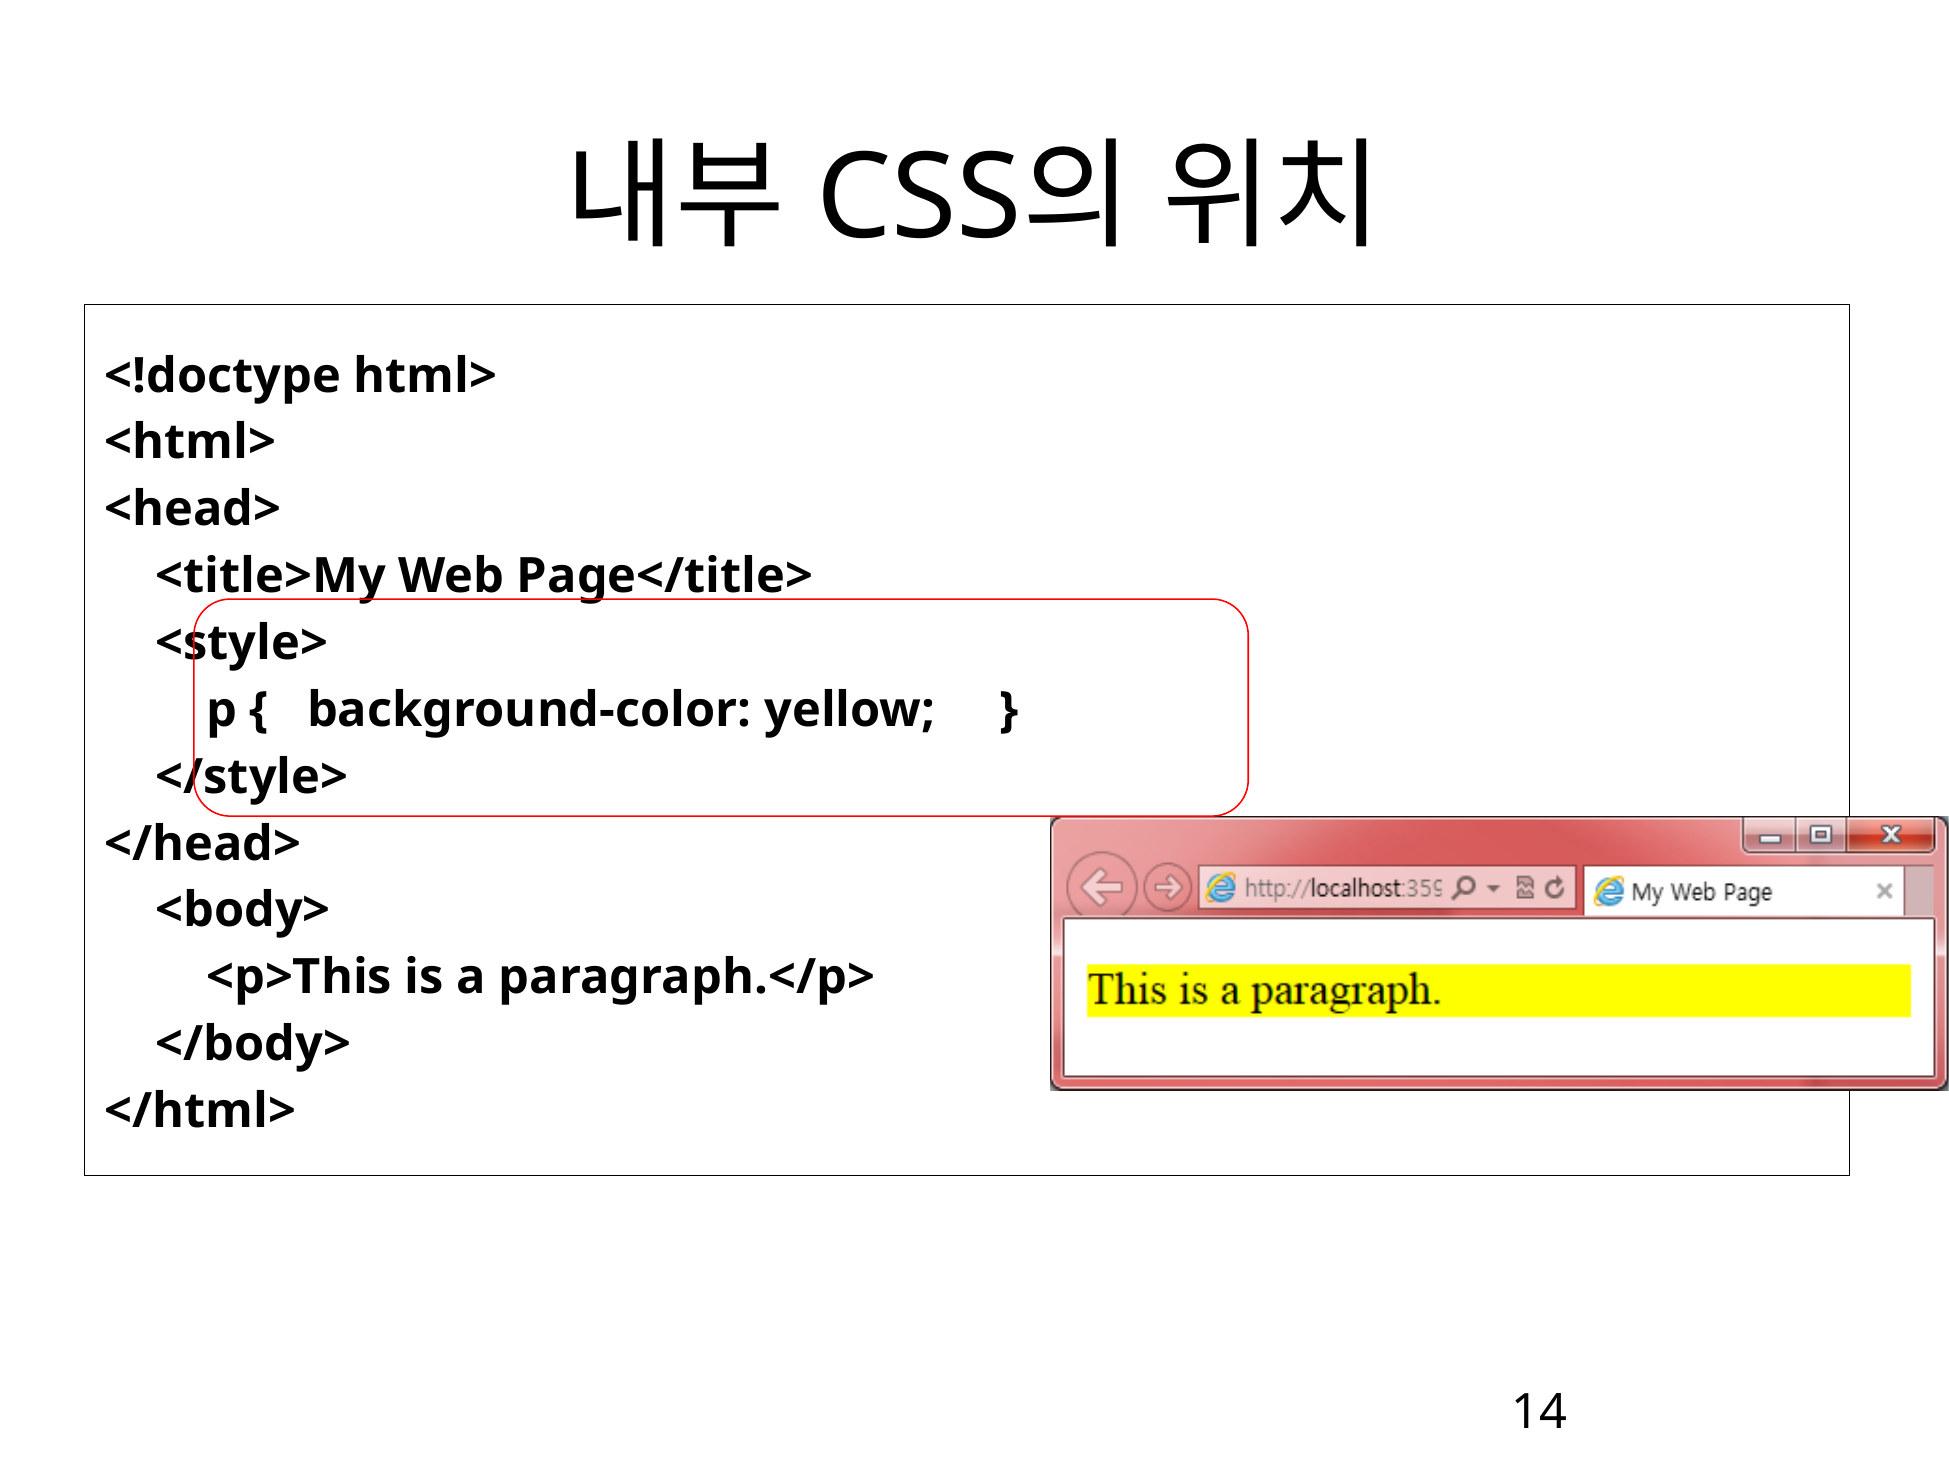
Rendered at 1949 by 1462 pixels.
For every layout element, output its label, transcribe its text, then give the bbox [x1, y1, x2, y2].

title 내부 CSS의 위치 [178, 111, 1771, 274]
text_box <!doctype html> <html> <head> <title>My Web Page</title> <style> p { background-color: yellow; } </style> </head> <body> <p>This is a paragraph.</p> </body> </html> [195, 600, 1247, 815]
text_box <!doctype html> <html> <head> <title>My Web Page</title> <style> p { background-color: yellow; } </style> </head> <body> <p>This is a paragraph.</p> </body> </html> [84, 304, 1850, 1176]
picture [1050, 816, 1949, 1091]
slide_number <숫자> [1496, 1372, 1899, 1462]
